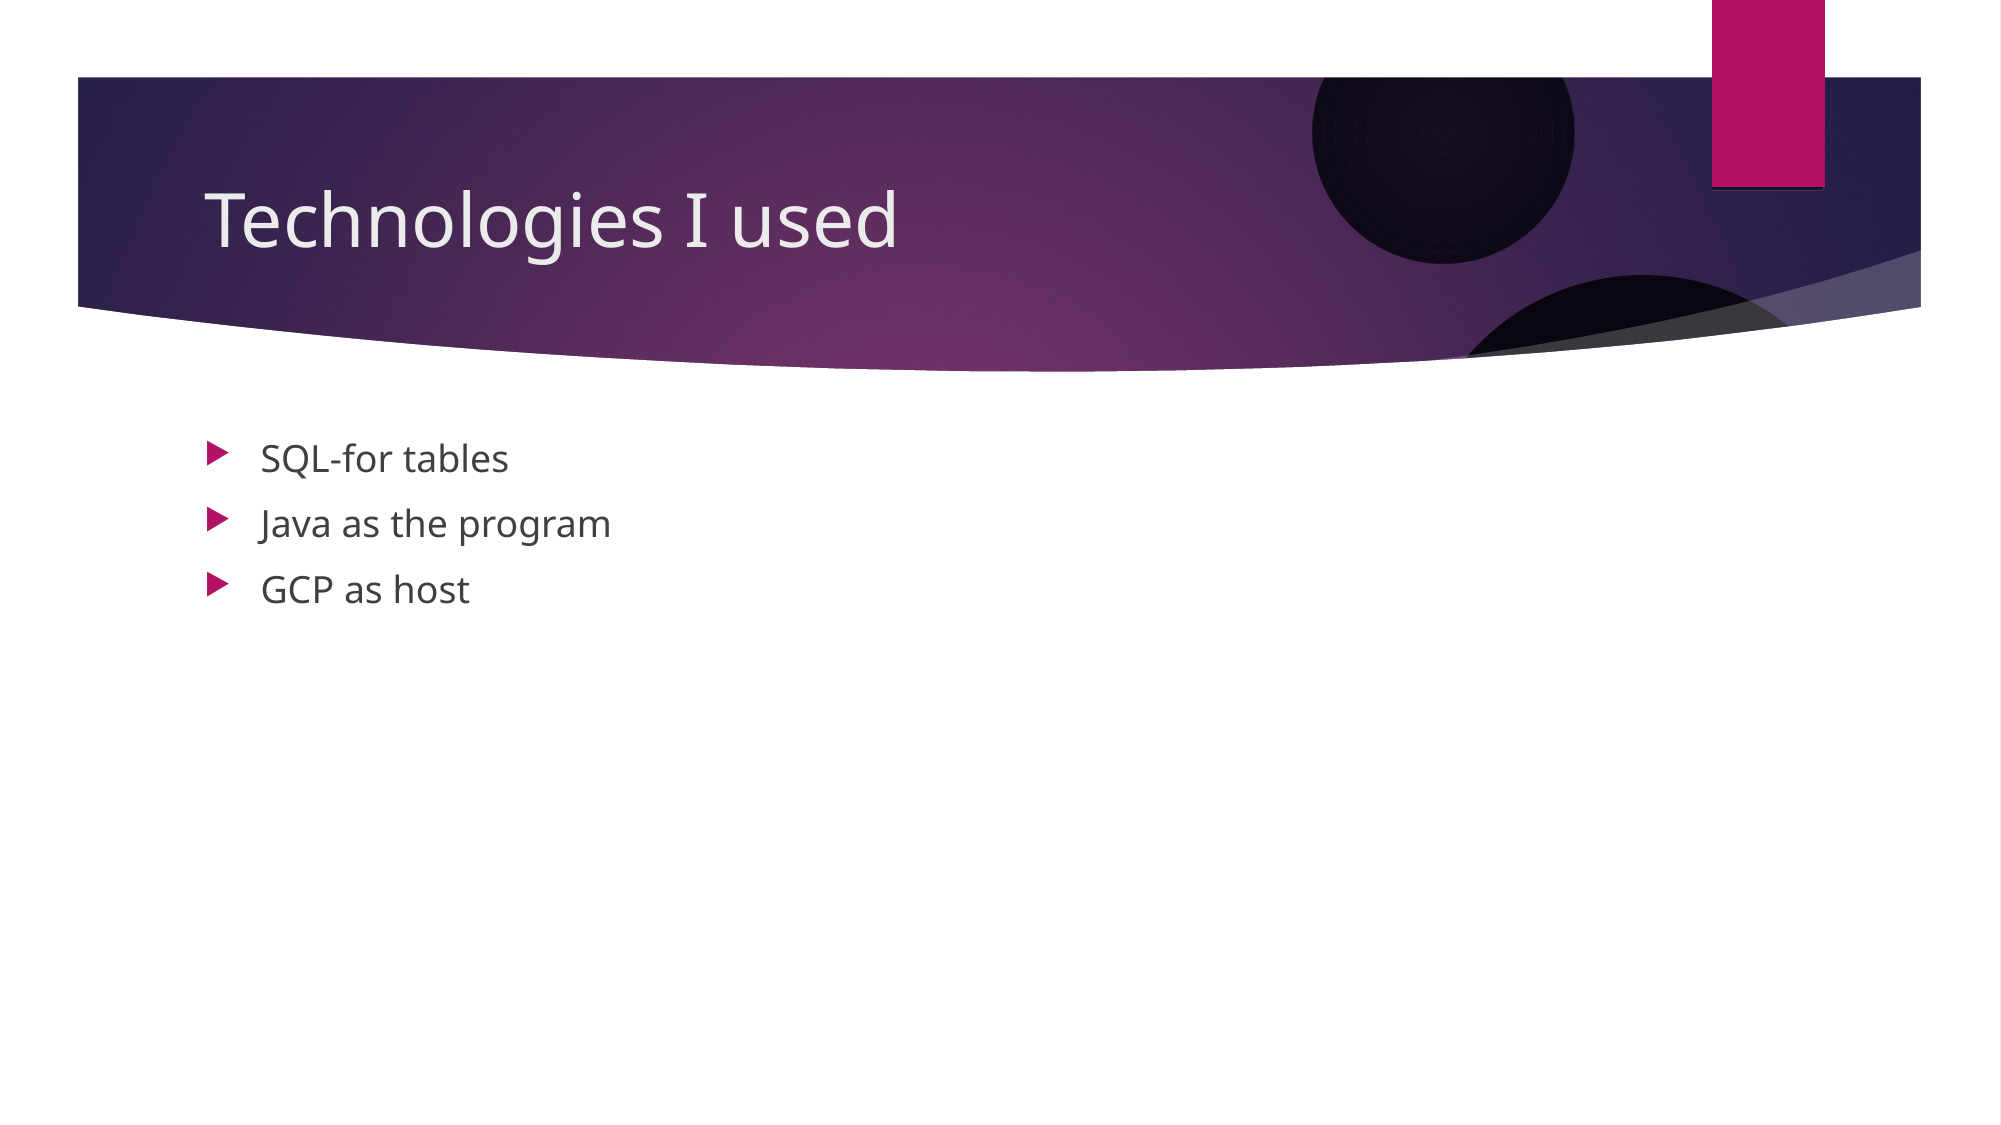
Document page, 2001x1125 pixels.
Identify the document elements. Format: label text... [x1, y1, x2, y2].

list SQL-for tables Java as the program GCP as host [189, 427, 1638, 988]
title Technologies I used [189, 159, 1627, 276]
